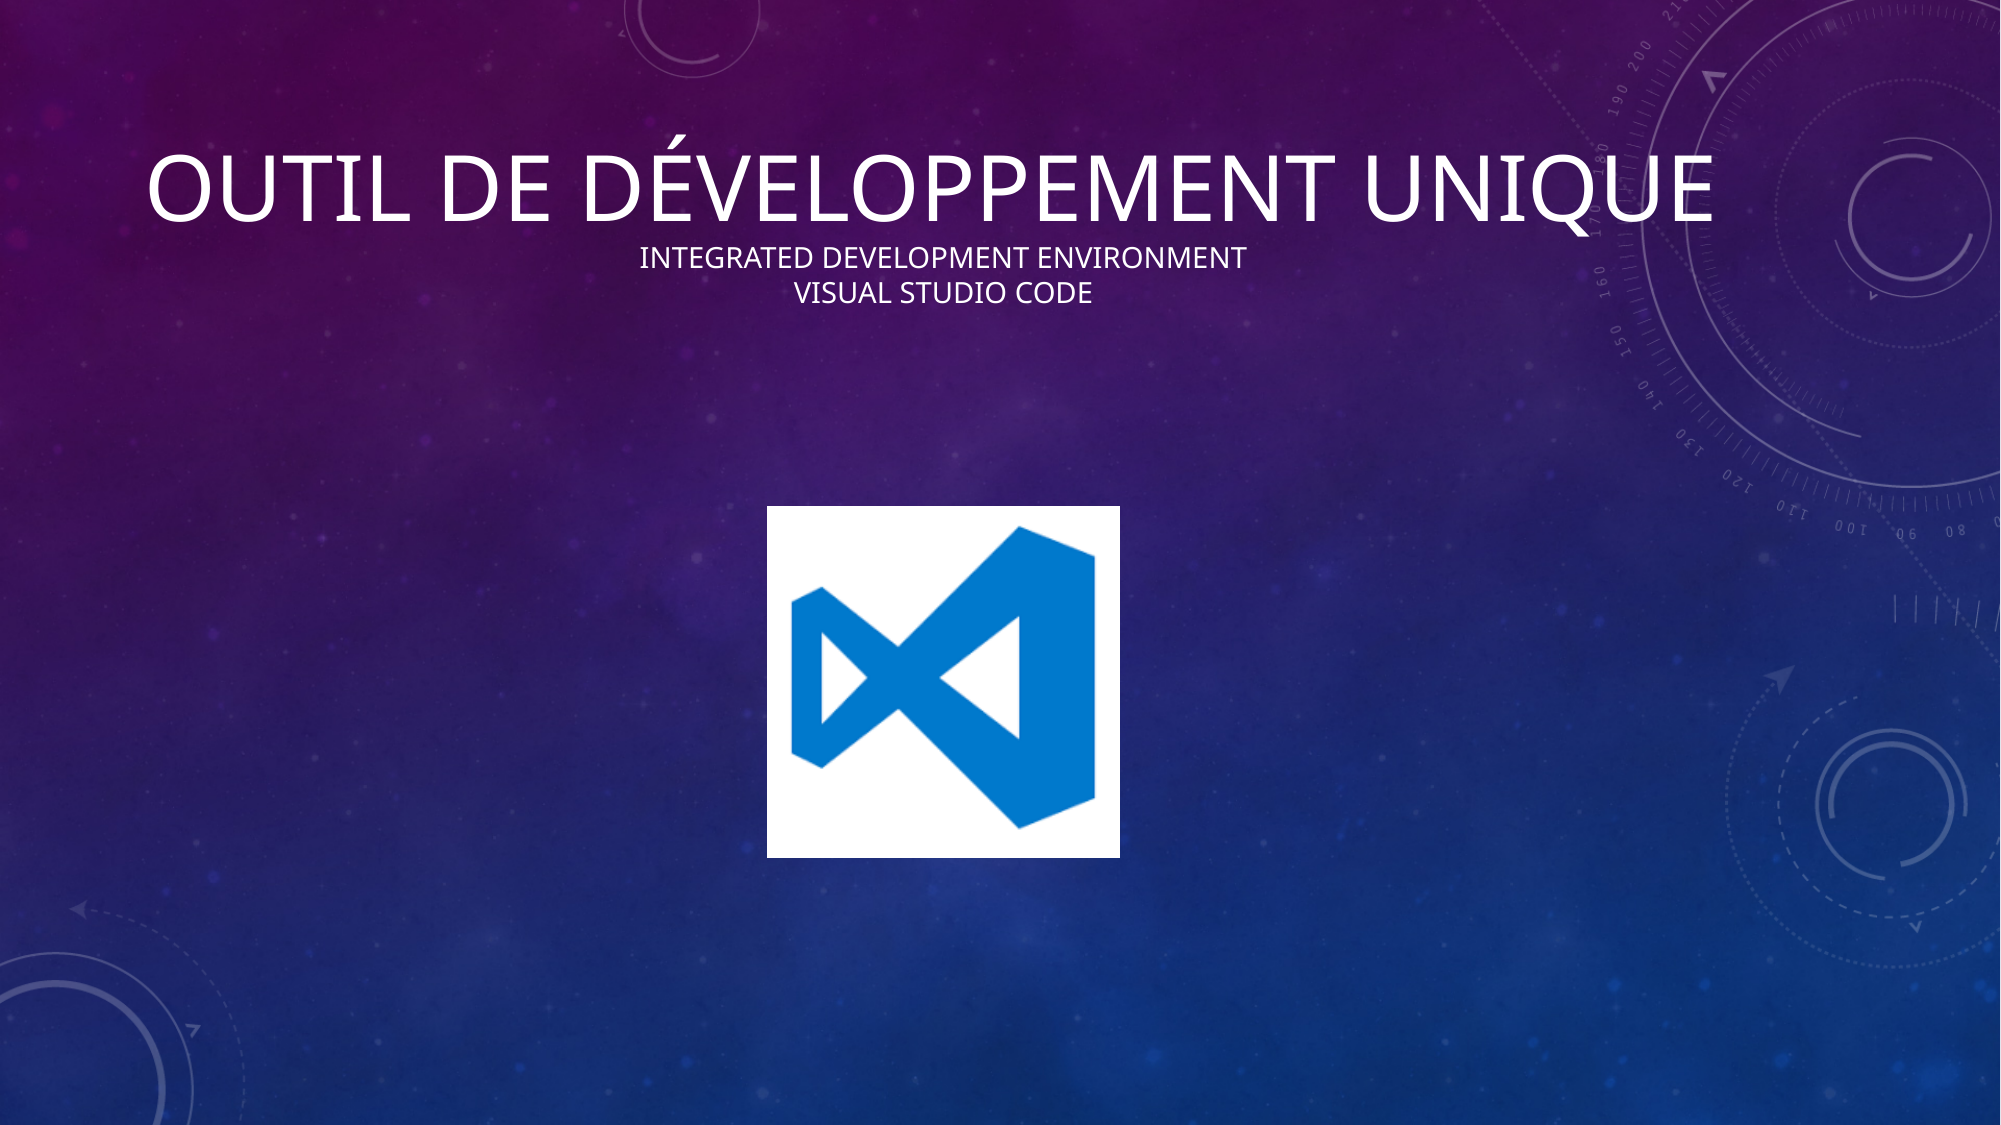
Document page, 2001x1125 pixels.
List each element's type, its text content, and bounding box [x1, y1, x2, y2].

picture [767, 506, 1120, 858]
title Outil de développement unique Integrated Development Environment Visual Studio Code [112, 99, 1775, 339]
